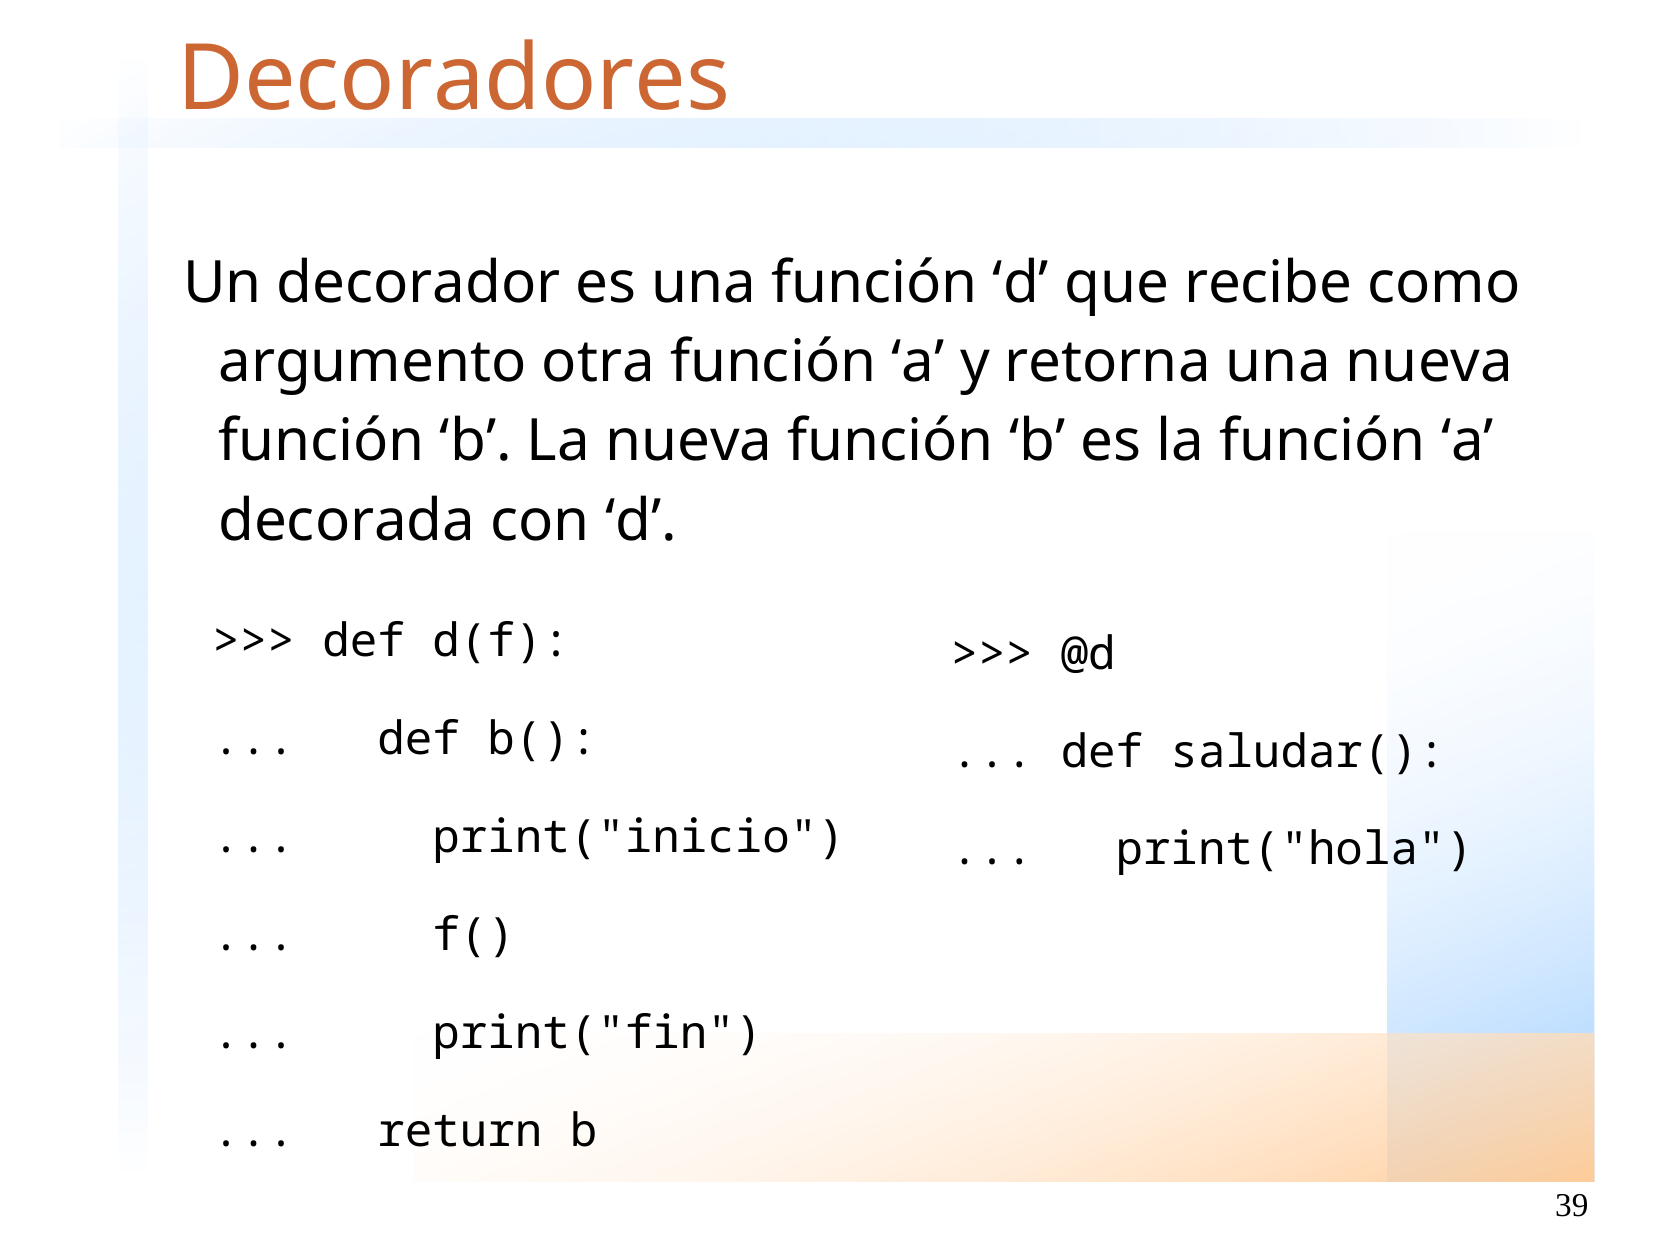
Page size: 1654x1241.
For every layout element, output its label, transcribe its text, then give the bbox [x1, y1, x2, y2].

text_box >>> def d(f): ... def b(): ... print("inicio") ... f() ... print("fin") ... return b [177, 607, 916, 1199]
text_box Un decorador es una función ‘d’ que recibe como argumento otra función ‘a’ y retorna una nueva función ‘b’. La nueva función ‘b’ es la función ‘a’ decorada con ‘d’. [147, 147, 1595, 650]
title Decoradores [177, 0, 1595, 147]
text_box >>> @d ... def saludar(): ... print("hola") [915, 620, 1506, 1034]
